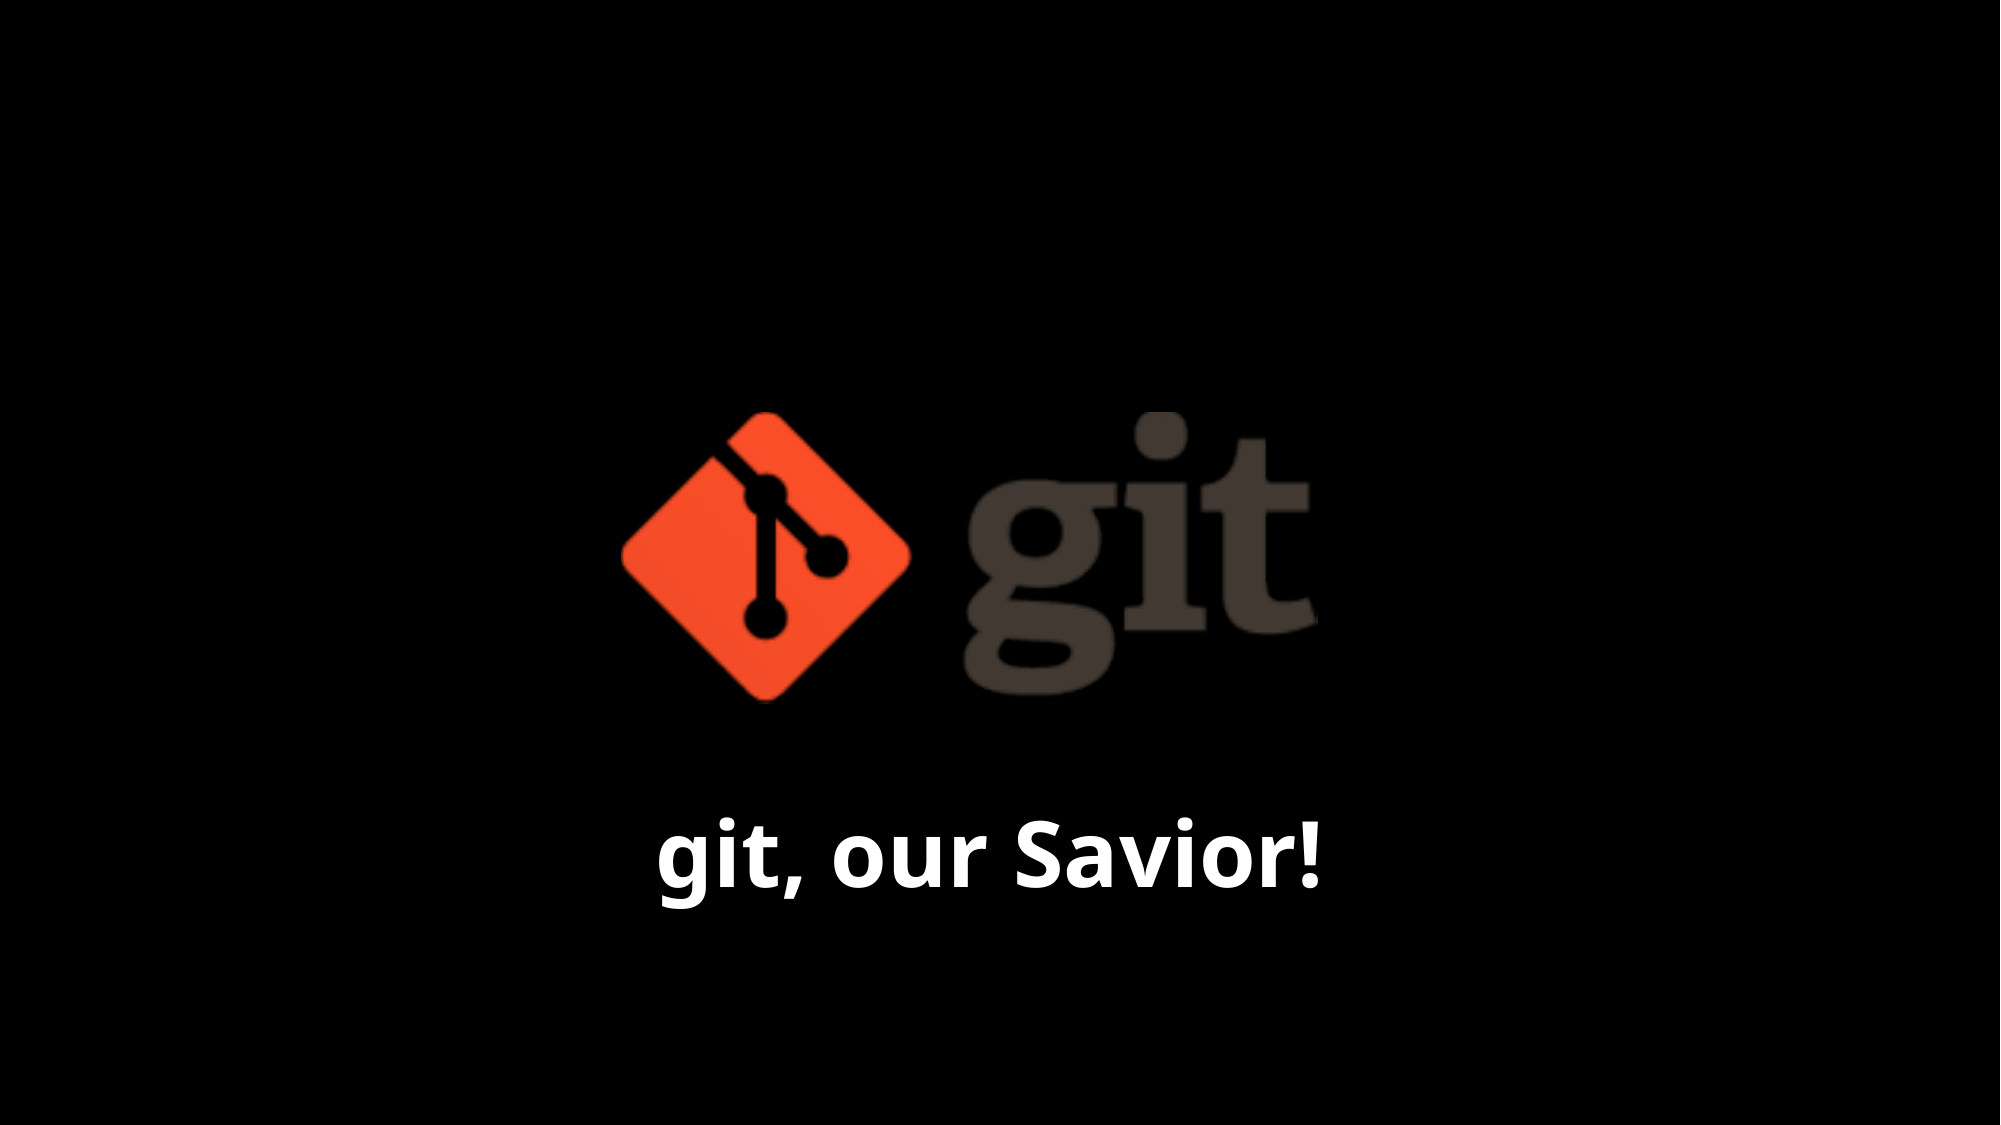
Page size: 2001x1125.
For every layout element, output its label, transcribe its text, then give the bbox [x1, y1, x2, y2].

text_box git, our Savior! [640, 787, 1364, 913]
picture [621, 412, 1318, 704]
